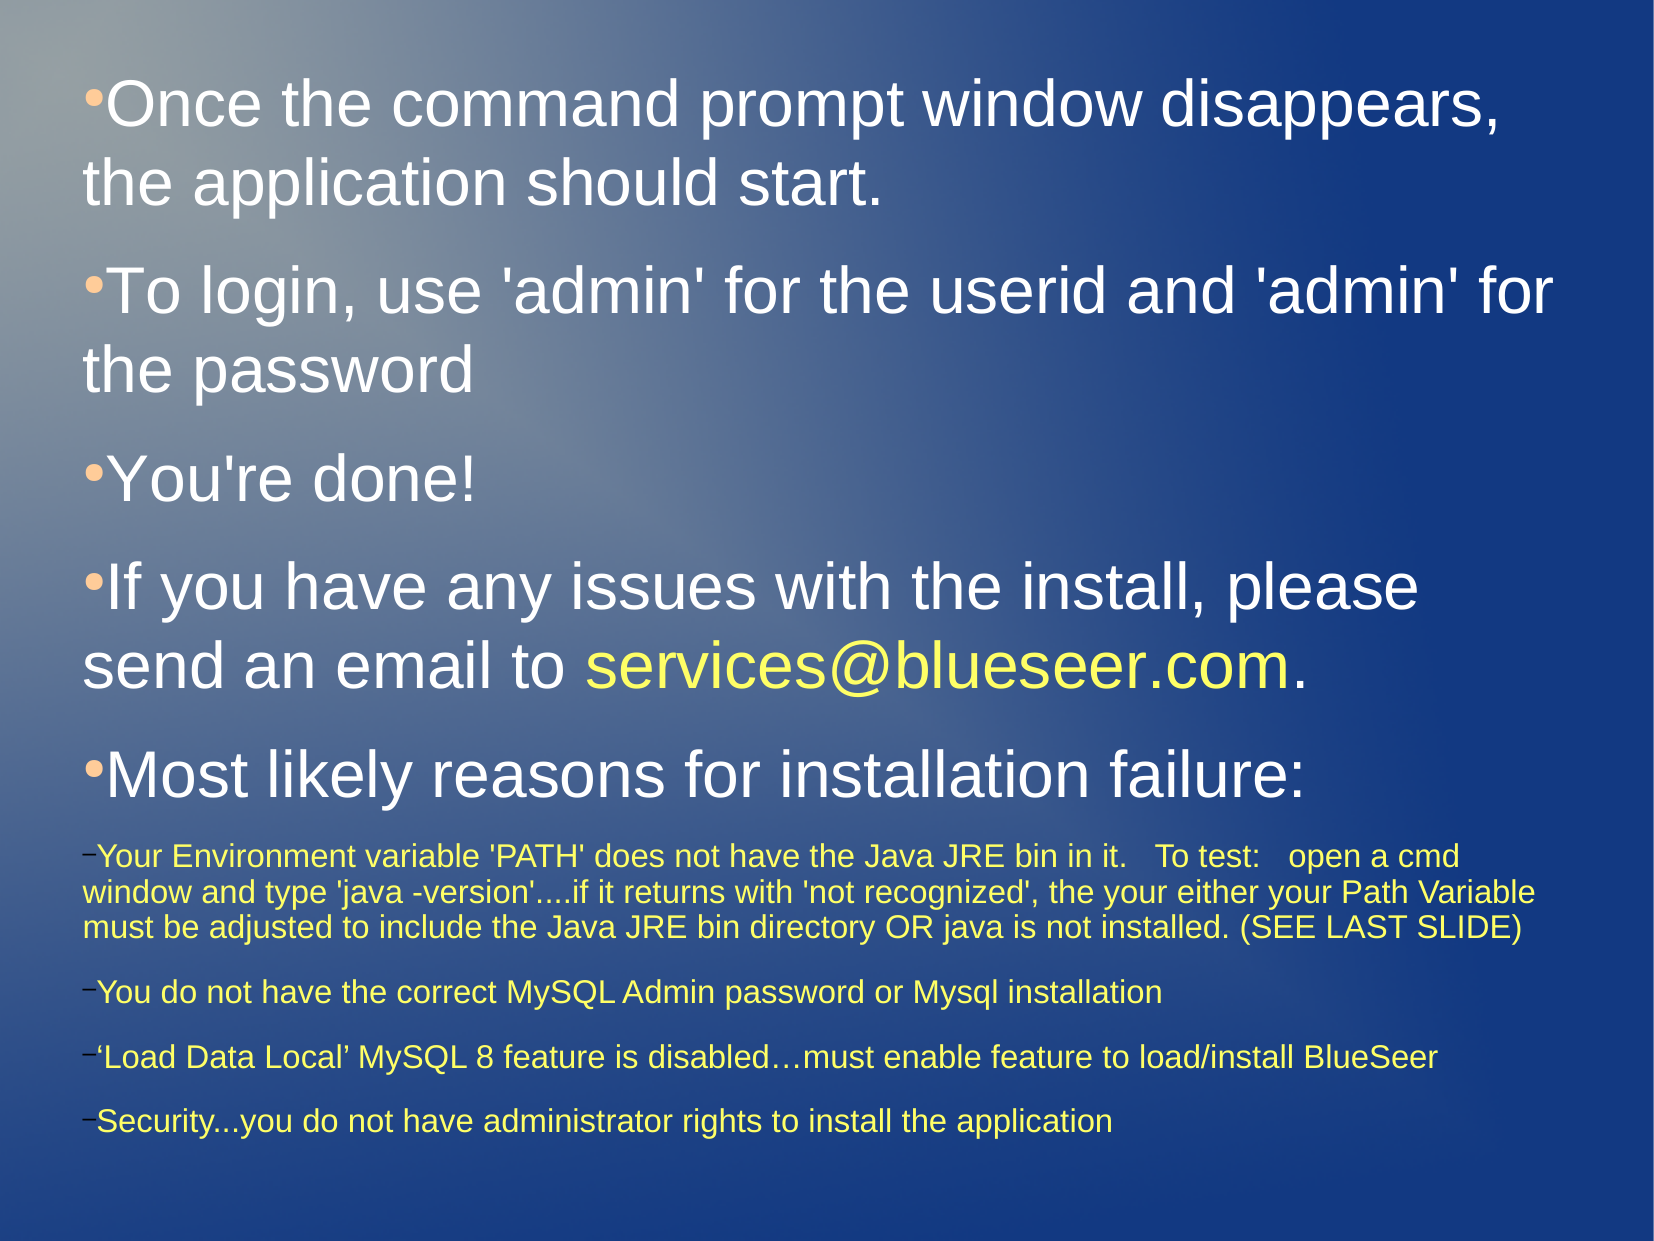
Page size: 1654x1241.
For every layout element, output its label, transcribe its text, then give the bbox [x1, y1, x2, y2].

picture [0, 0, 1654, 1241]
list Once the command prompt window disappears, the application should start. To login, use 'admin' for the userid and 'admin' for the password You're done! If you have any issues with the install, please send an email to services@blueseer.com. Most likely reasons for installation failure: Your Environment variable 'PATH' does not have the Java JRE bin in it. To test: open a cmd window and type 'java -version'....if it returns with 'not recognized', the your either your Path Variable must be adjusted to include the Java JRE bin directory OR java is not installed. (SEE LAST SLIDE) You do not have the correct MySQL Admin password or Mysql installation ‘Load Data Local’ MySQL 8 feature is disabled…must enable feature to load/install BlueSeer Security...you do not have administrator rights to install the application [82, 60, 1571, 1152]
